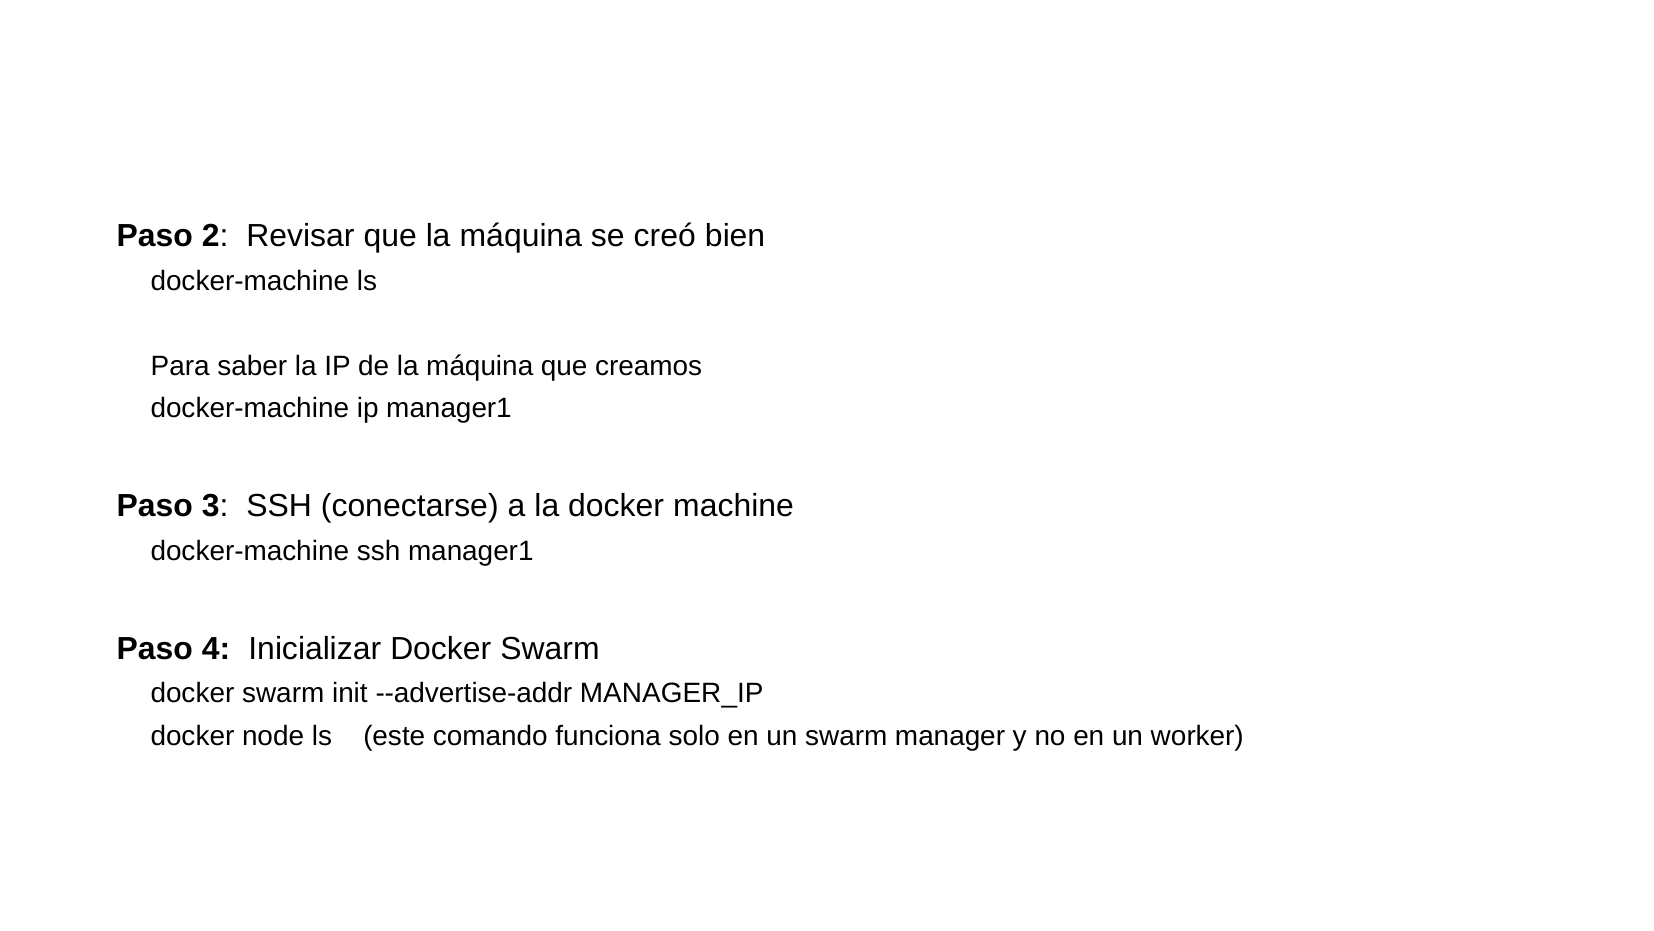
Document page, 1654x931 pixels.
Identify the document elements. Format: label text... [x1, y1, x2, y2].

list Paso 2: Revisar que la máquina se creó bien docker-machine ls Para saber la IP de la máquina que creamos docker-machine ip manager1 Paso 3: SSH (conectarse) a la docker machine docker-machine ssh manager1 Paso 4: Inicializar Docker Swarm docker swarm init --advertise-addr MANAGER_IP docker node ls (este comando funciona solo en un swarm manager y no en un worker) [82, 217, 1571, 758]
